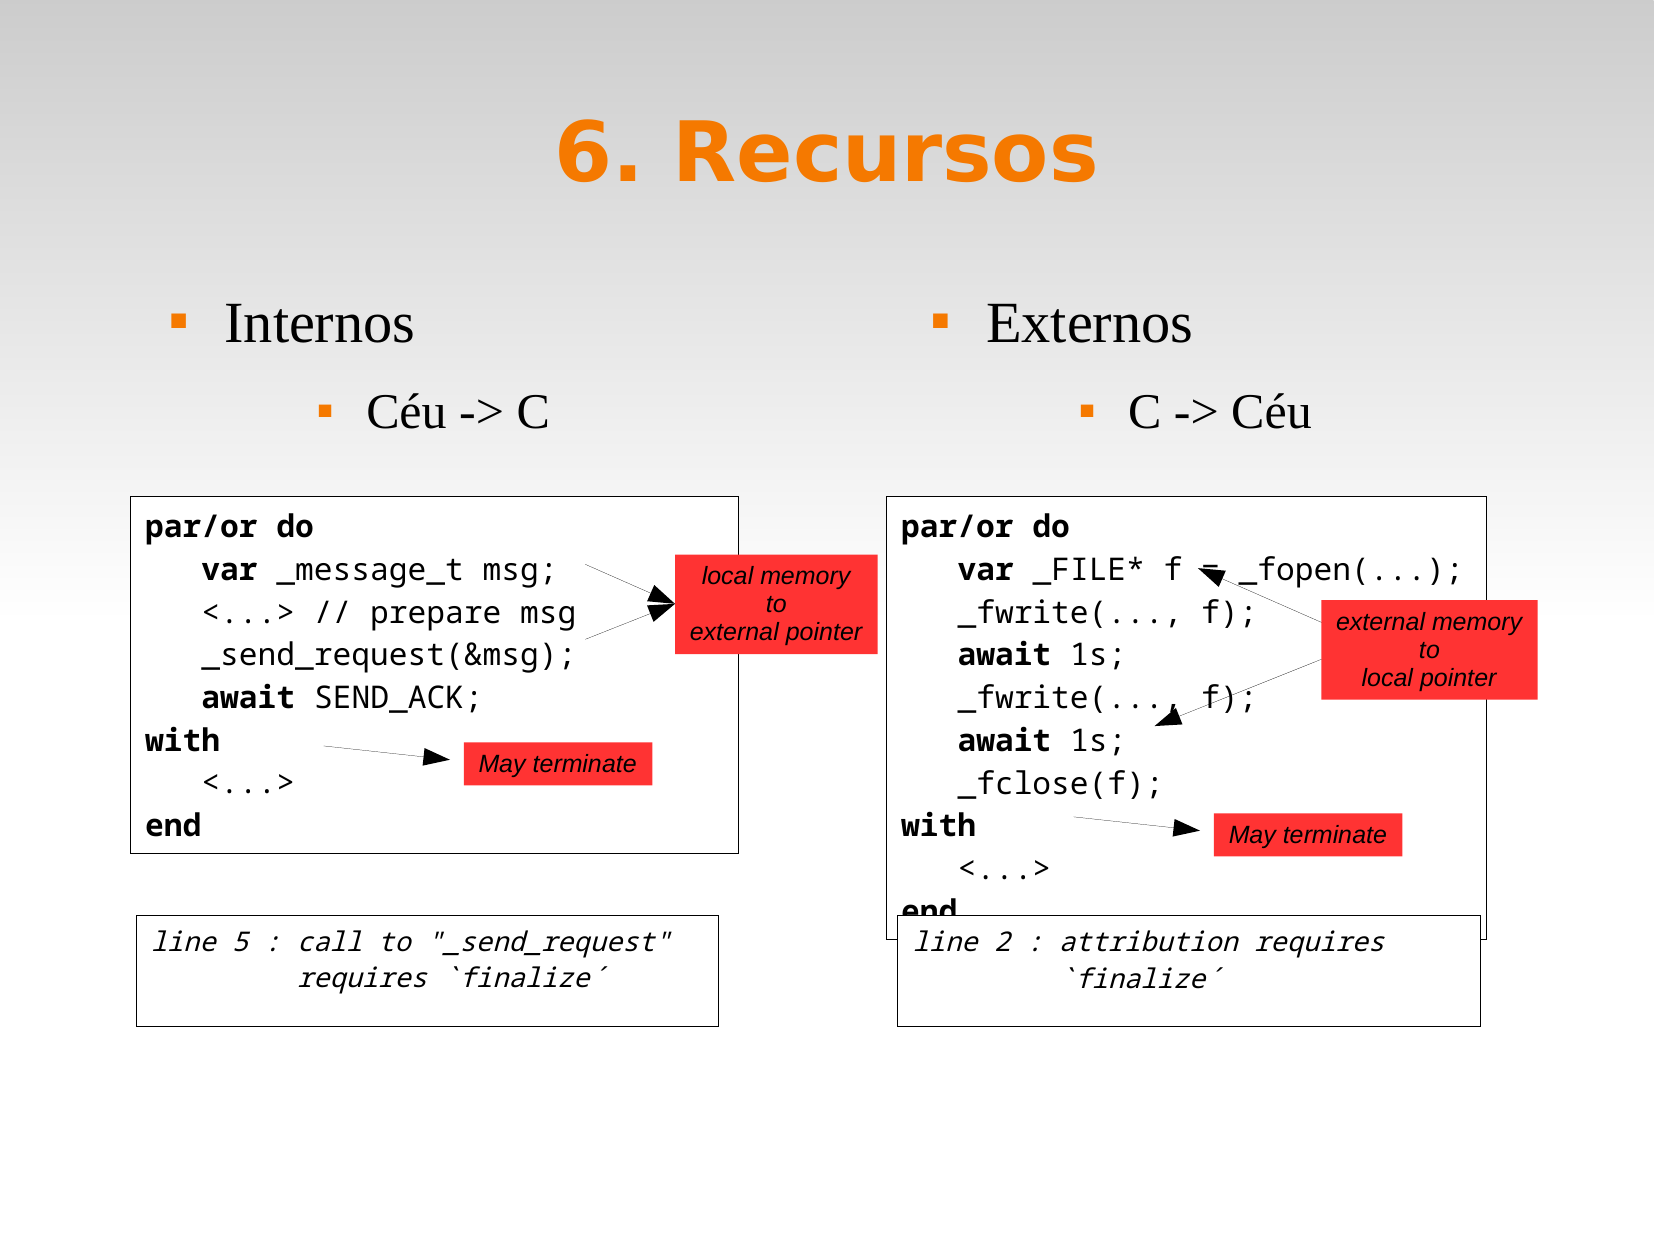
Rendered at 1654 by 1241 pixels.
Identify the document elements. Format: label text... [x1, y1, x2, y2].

text_box par/or do var _FILE* f = _fopen(...); _fwrite(..., f); await 1s; _fwrite(..., f); await 1s; _fclose(f); with <...> end [886, 496, 1487, 882]
text_box May terminate [463, 742, 653, 786]
text_box line 2 : attribution requires `finalize´ [897, 915, 1481, 1027]
text_box May terminate [1213, 813, 1403, 857]
text_box external memory to local pointer [1321, 600, 1538, 700]
title 6. Recursos [82, 49, 1571, 257]
text_box line 5 : call to "_send_request" requires `finalize´ [136, 915, 719, 1027]
text_box local memory to external pointer [675, 554, 878, 655]
list Externos C -> Céu [844, 290, 1512, 451]
list Internos Céu -> C [82, 290, 751, 451]
text_box par/or do var _message_t msg; <...> // prepare msg _send_request(&msg); await SEND_ACK; with <...> end [130, 496, 739, 809]
